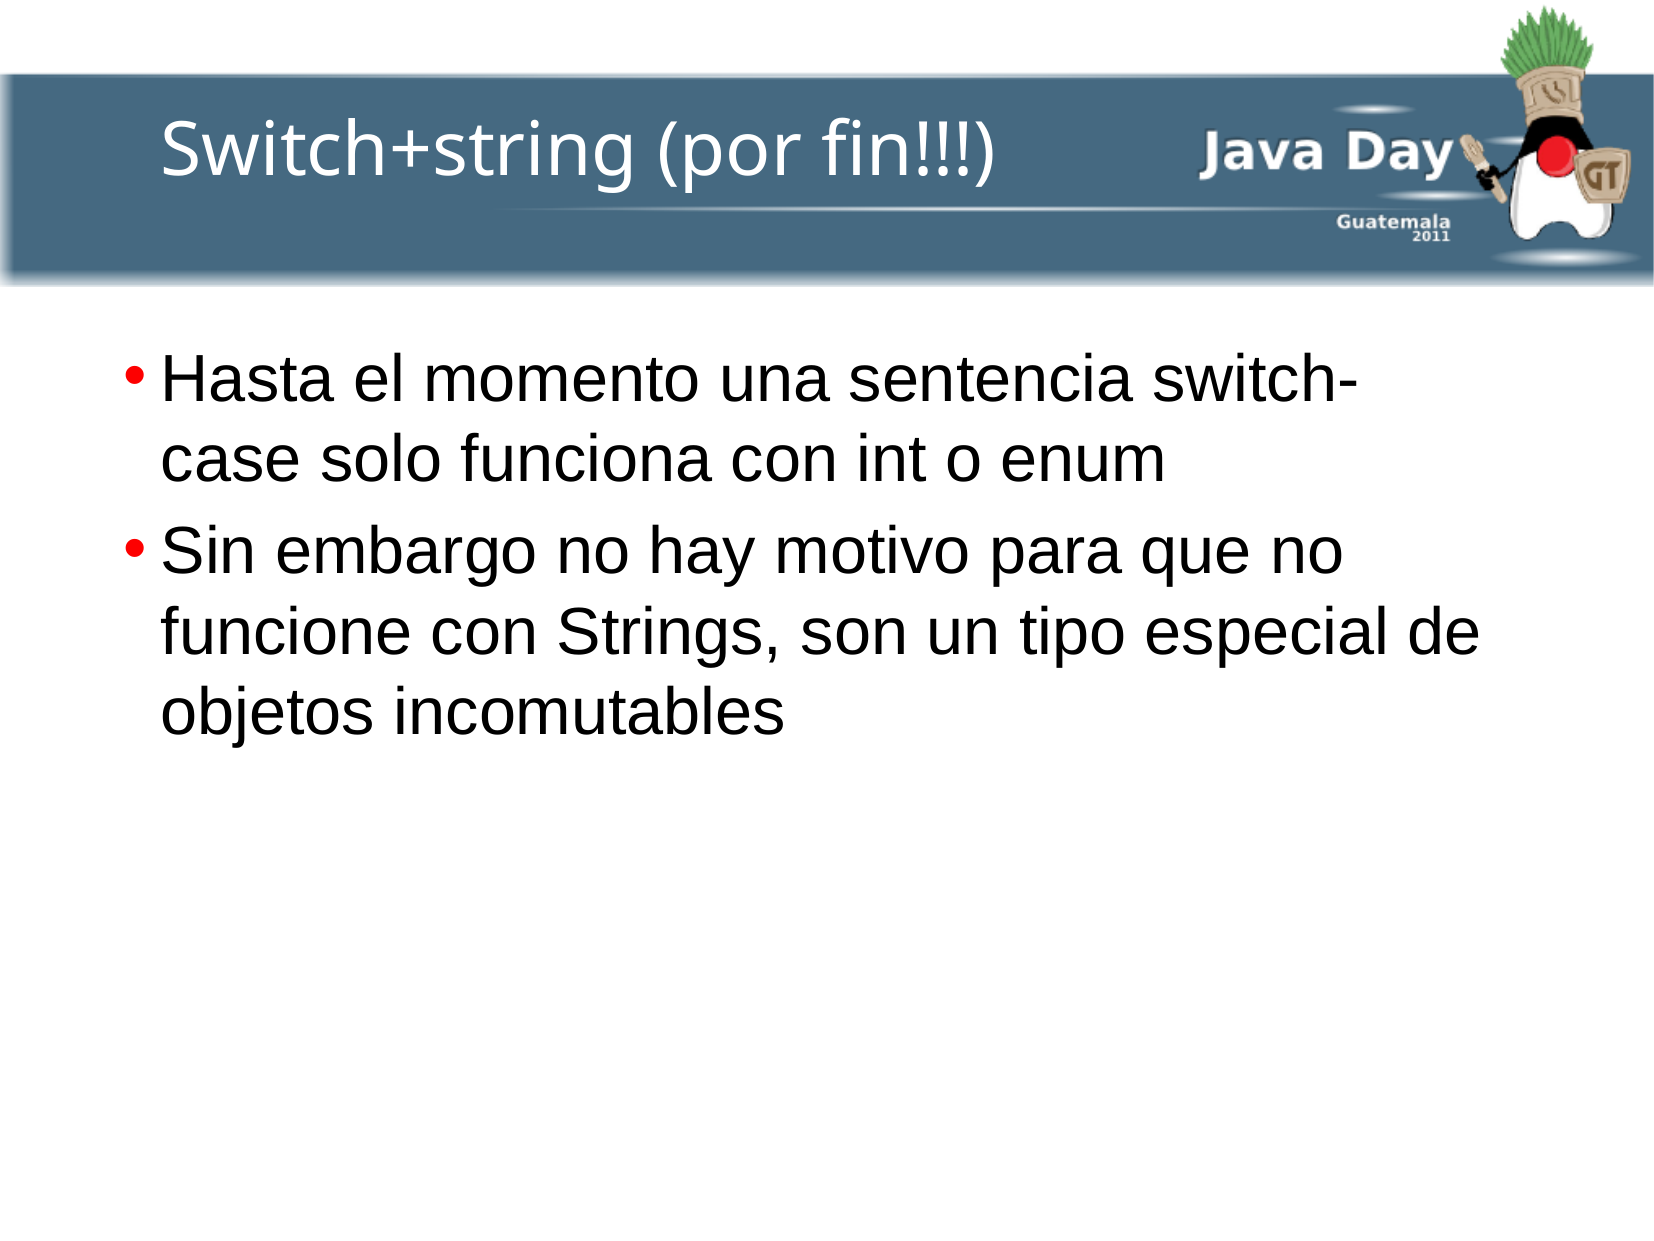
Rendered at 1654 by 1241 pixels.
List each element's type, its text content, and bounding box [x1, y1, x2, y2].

list Hasta el momento una sentencia switch-case solo funciona con int o enum Sin embargo no hay motivo para que no funcione con Strings, son un tipo especial de objetos incomutables [123, 332, 1487, 1136]
picture [0, 3, 1654, 287]
title Switch+string (por fin!!!) [160, 97, 1532, 275]
